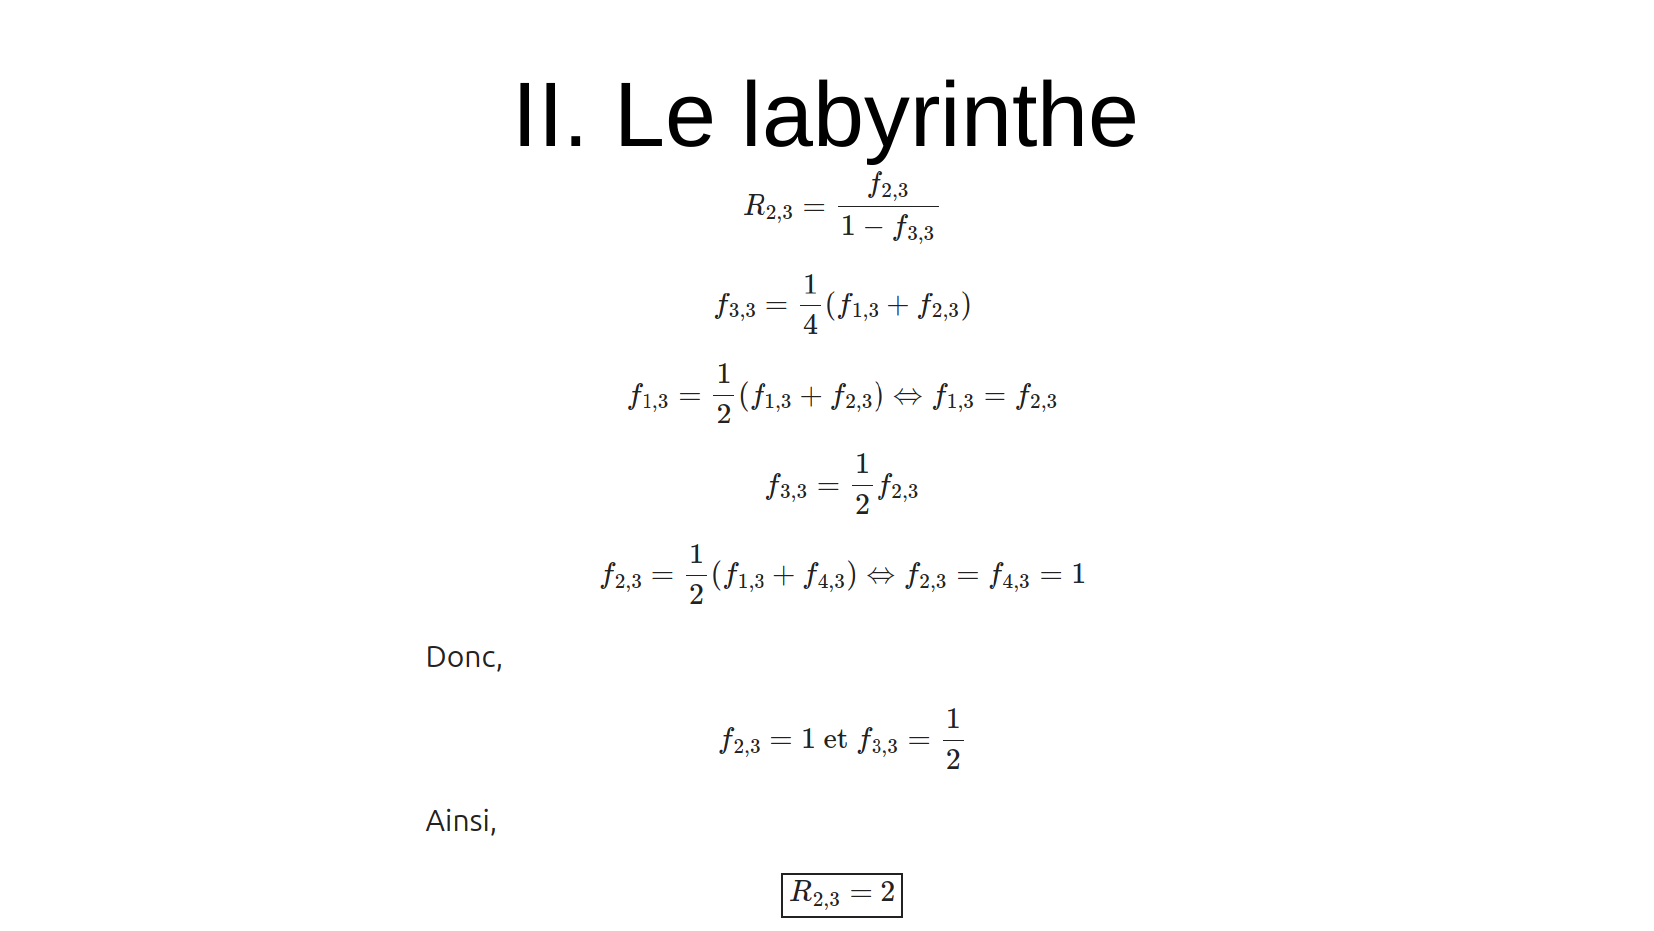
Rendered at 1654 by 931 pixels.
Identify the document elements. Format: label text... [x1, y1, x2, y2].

picture [419, 166, 1109, 931]
title II. Le labyrinthe [82, 37, 1571, 193]
